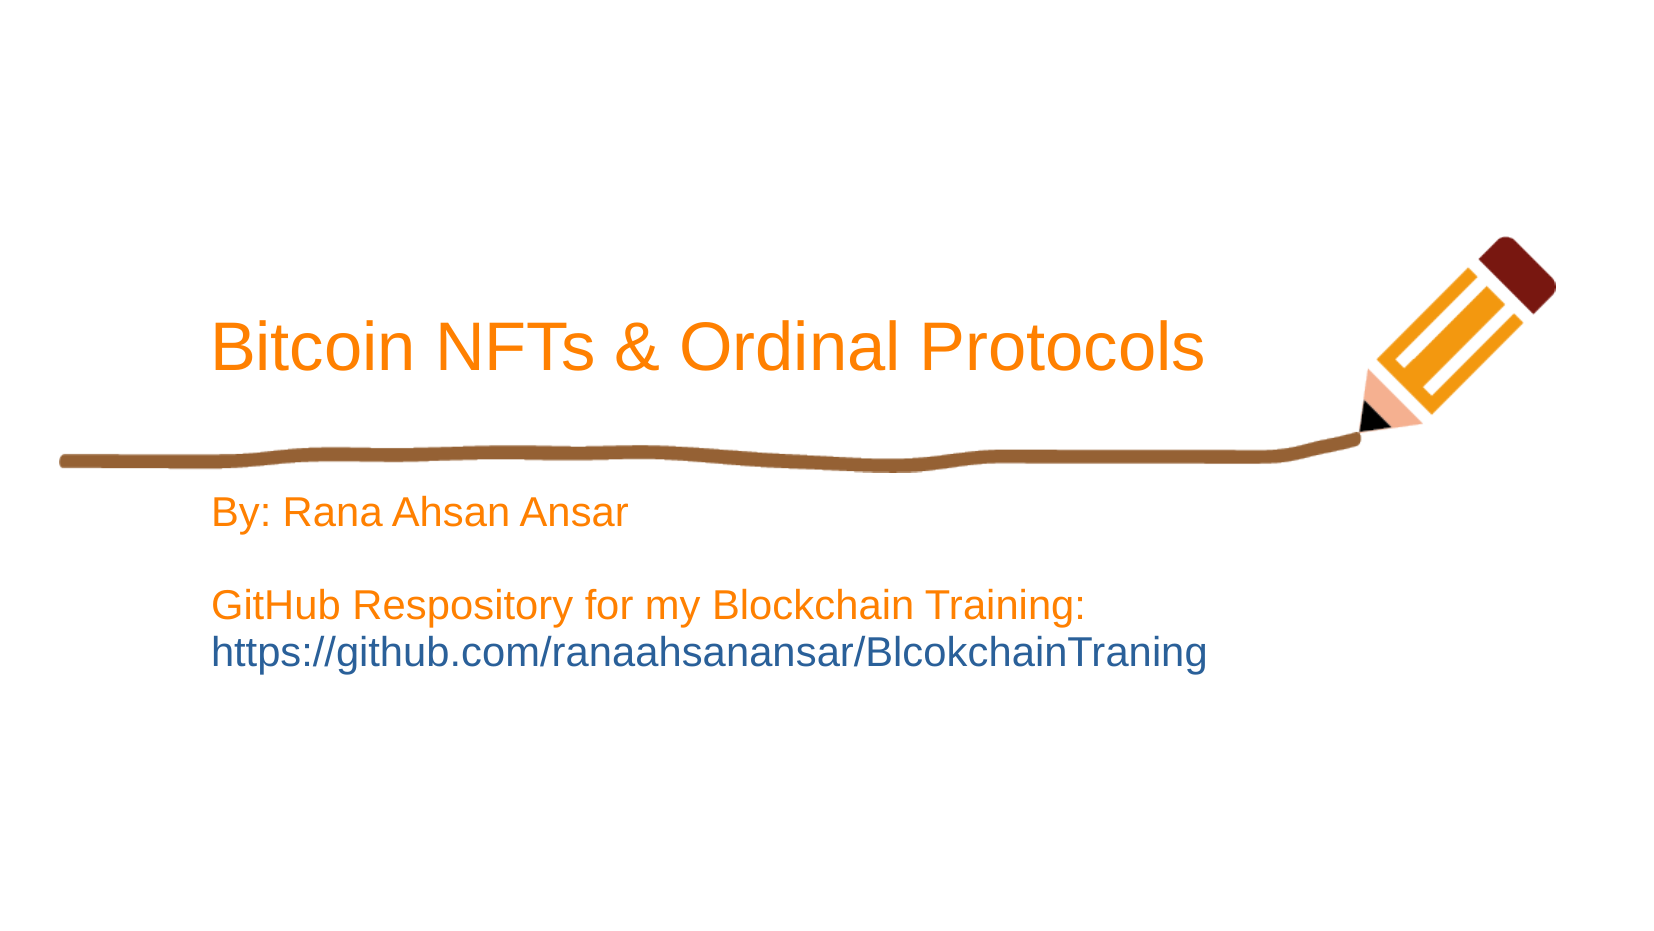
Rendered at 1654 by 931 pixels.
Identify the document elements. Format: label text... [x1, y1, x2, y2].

title Bitcoin NFTs & Ordinal Protocols [88, 265, 1329, 429]
title By: Rana Ahsan Ansar GitHub Respository for my Blockchain Training: https://github.com/ranaahsanansar/BlcokchainTraning [211, 489, 1452, 676]
picture [59, 236, 1556, 473]
